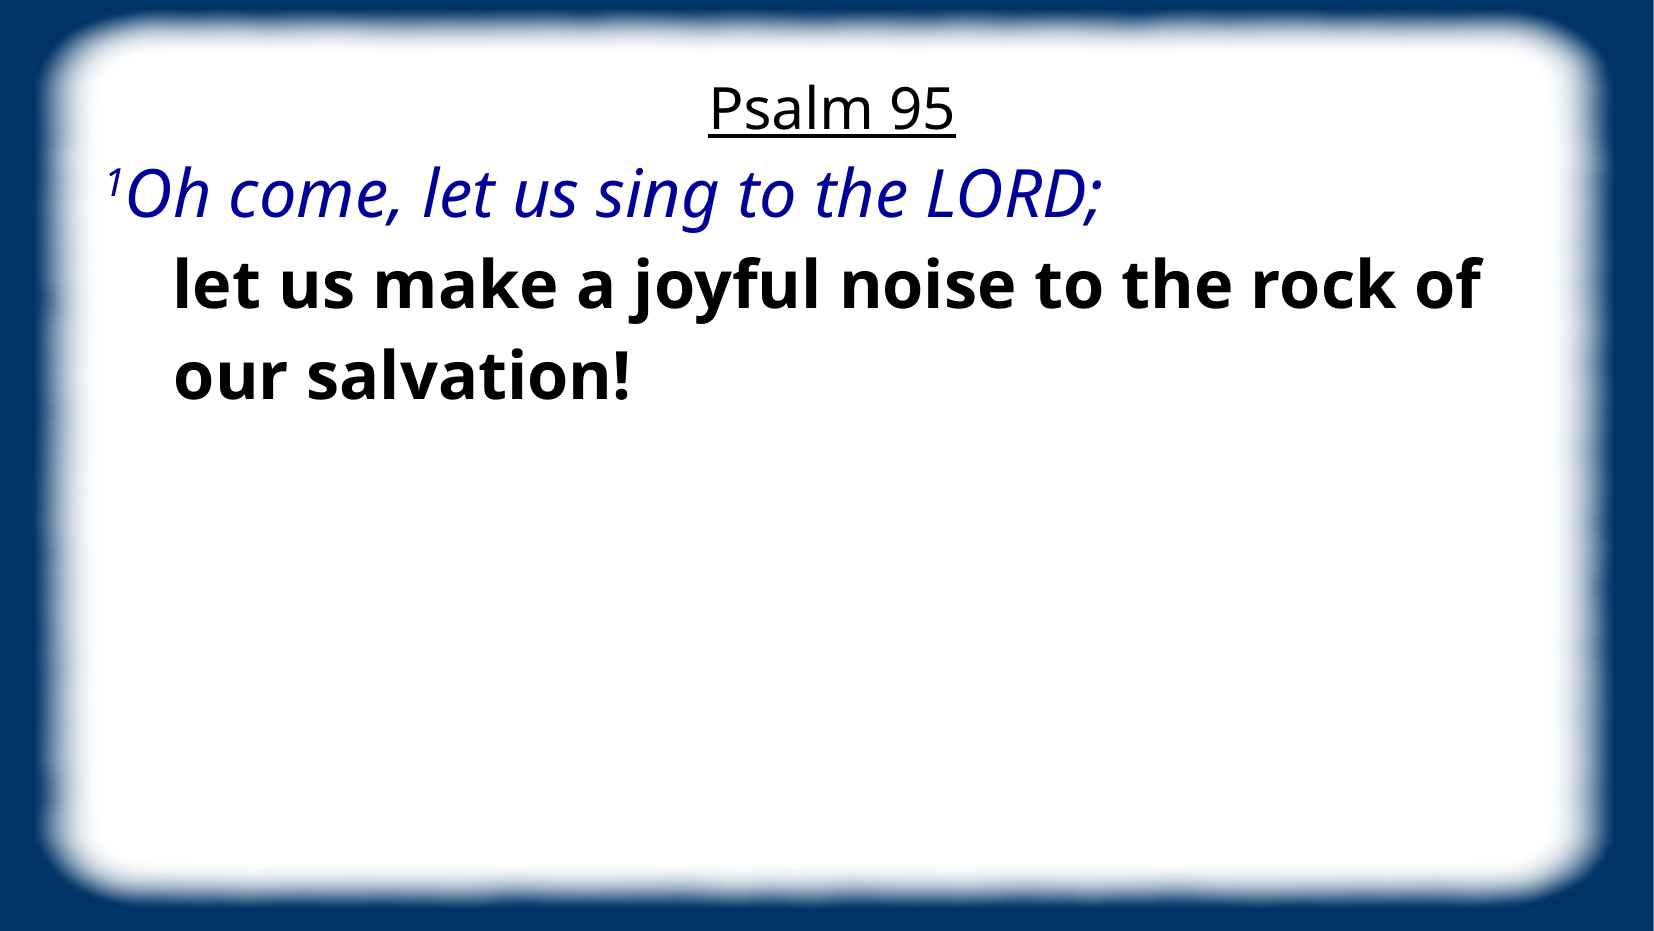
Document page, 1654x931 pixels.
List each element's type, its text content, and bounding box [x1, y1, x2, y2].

text_box Psalm 95 1Oh come, let us sing to the LORD; let us make a joyful noise to the rock of our salvation! [88, 60, 1576, 436]
picture [0, 0, 1654, 931]
